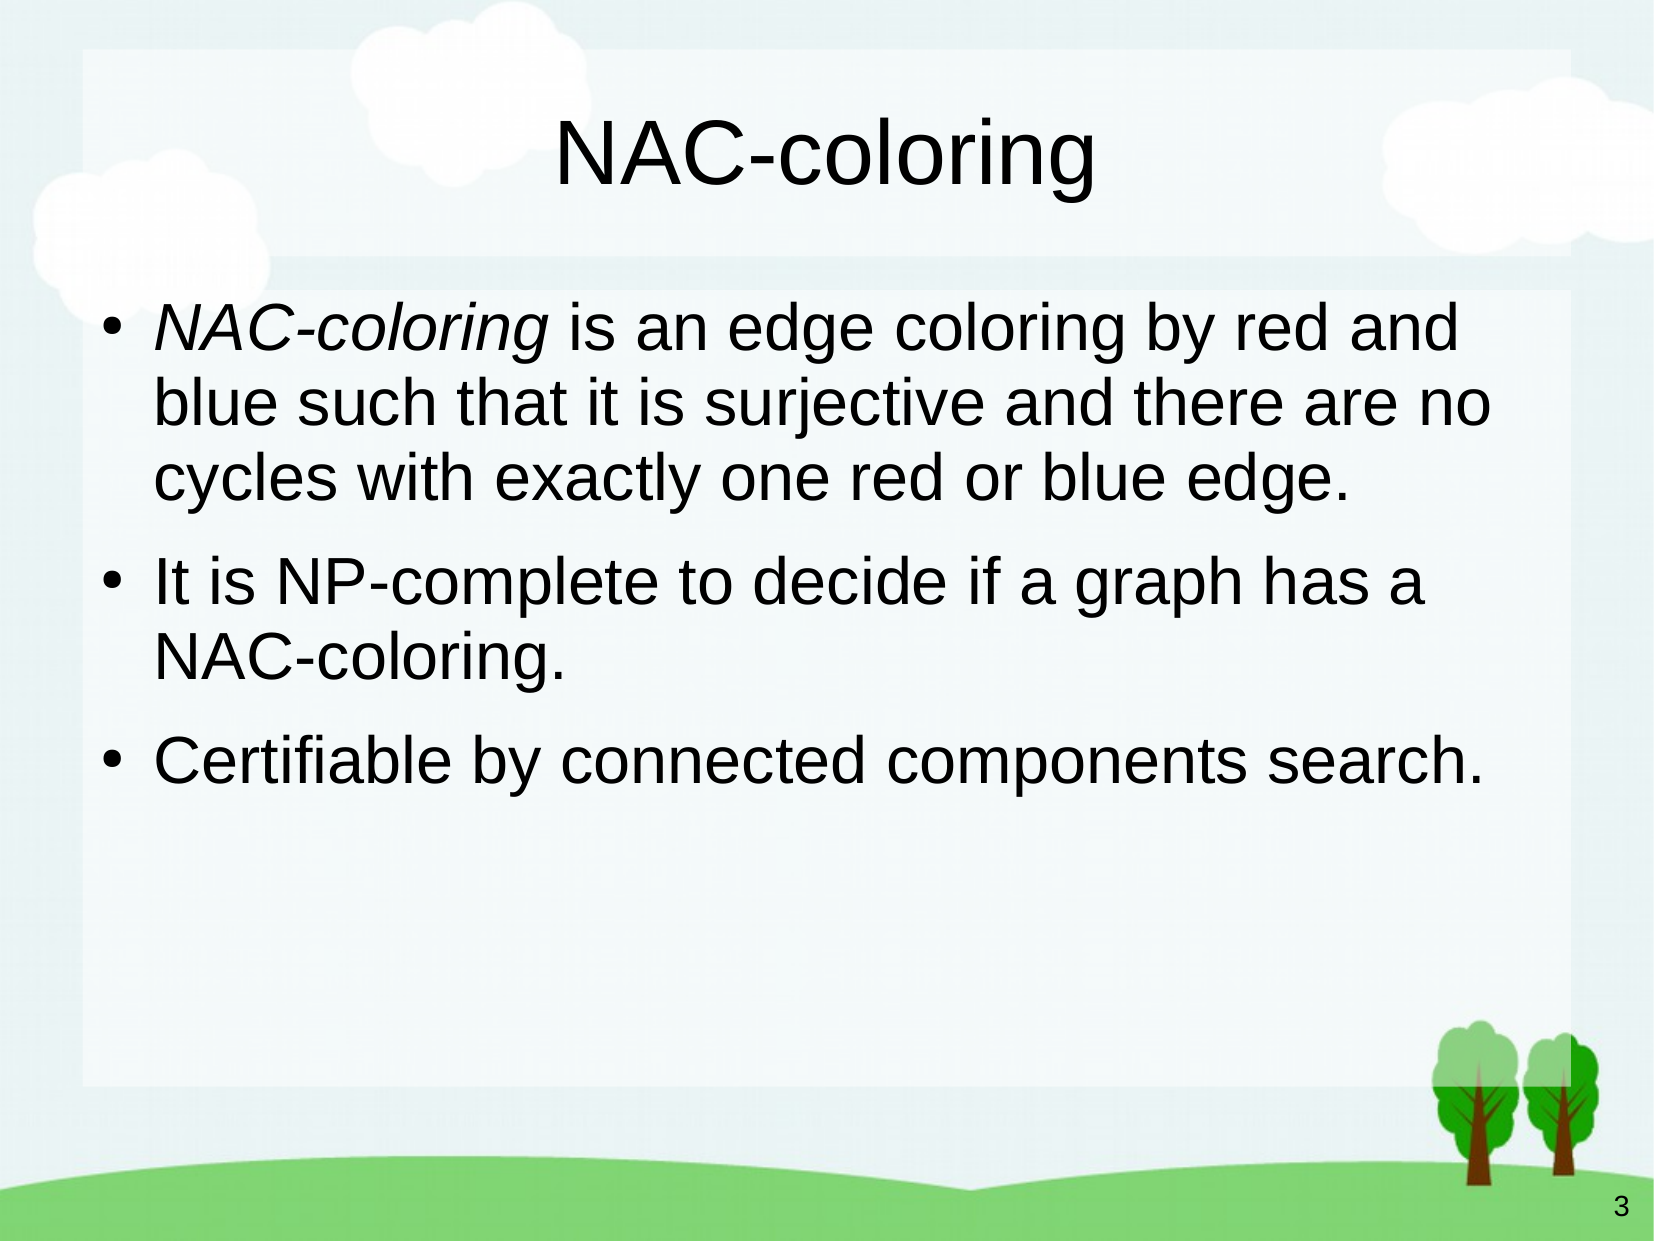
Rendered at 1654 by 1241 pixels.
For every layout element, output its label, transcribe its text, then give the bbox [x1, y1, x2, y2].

list NAC-coloring is an edge coloring by red and blue such that it is surjective and there are no cycles with exactly one red or blue edge. It is NP-complete to decide if a graph has a NAC-coloring. Certifiable by connected components search. [82, 290, 1571, 1087]
title NAC-coloring [82, 49, 1571, 257]
picture [0, 0, 1654, 1241]
